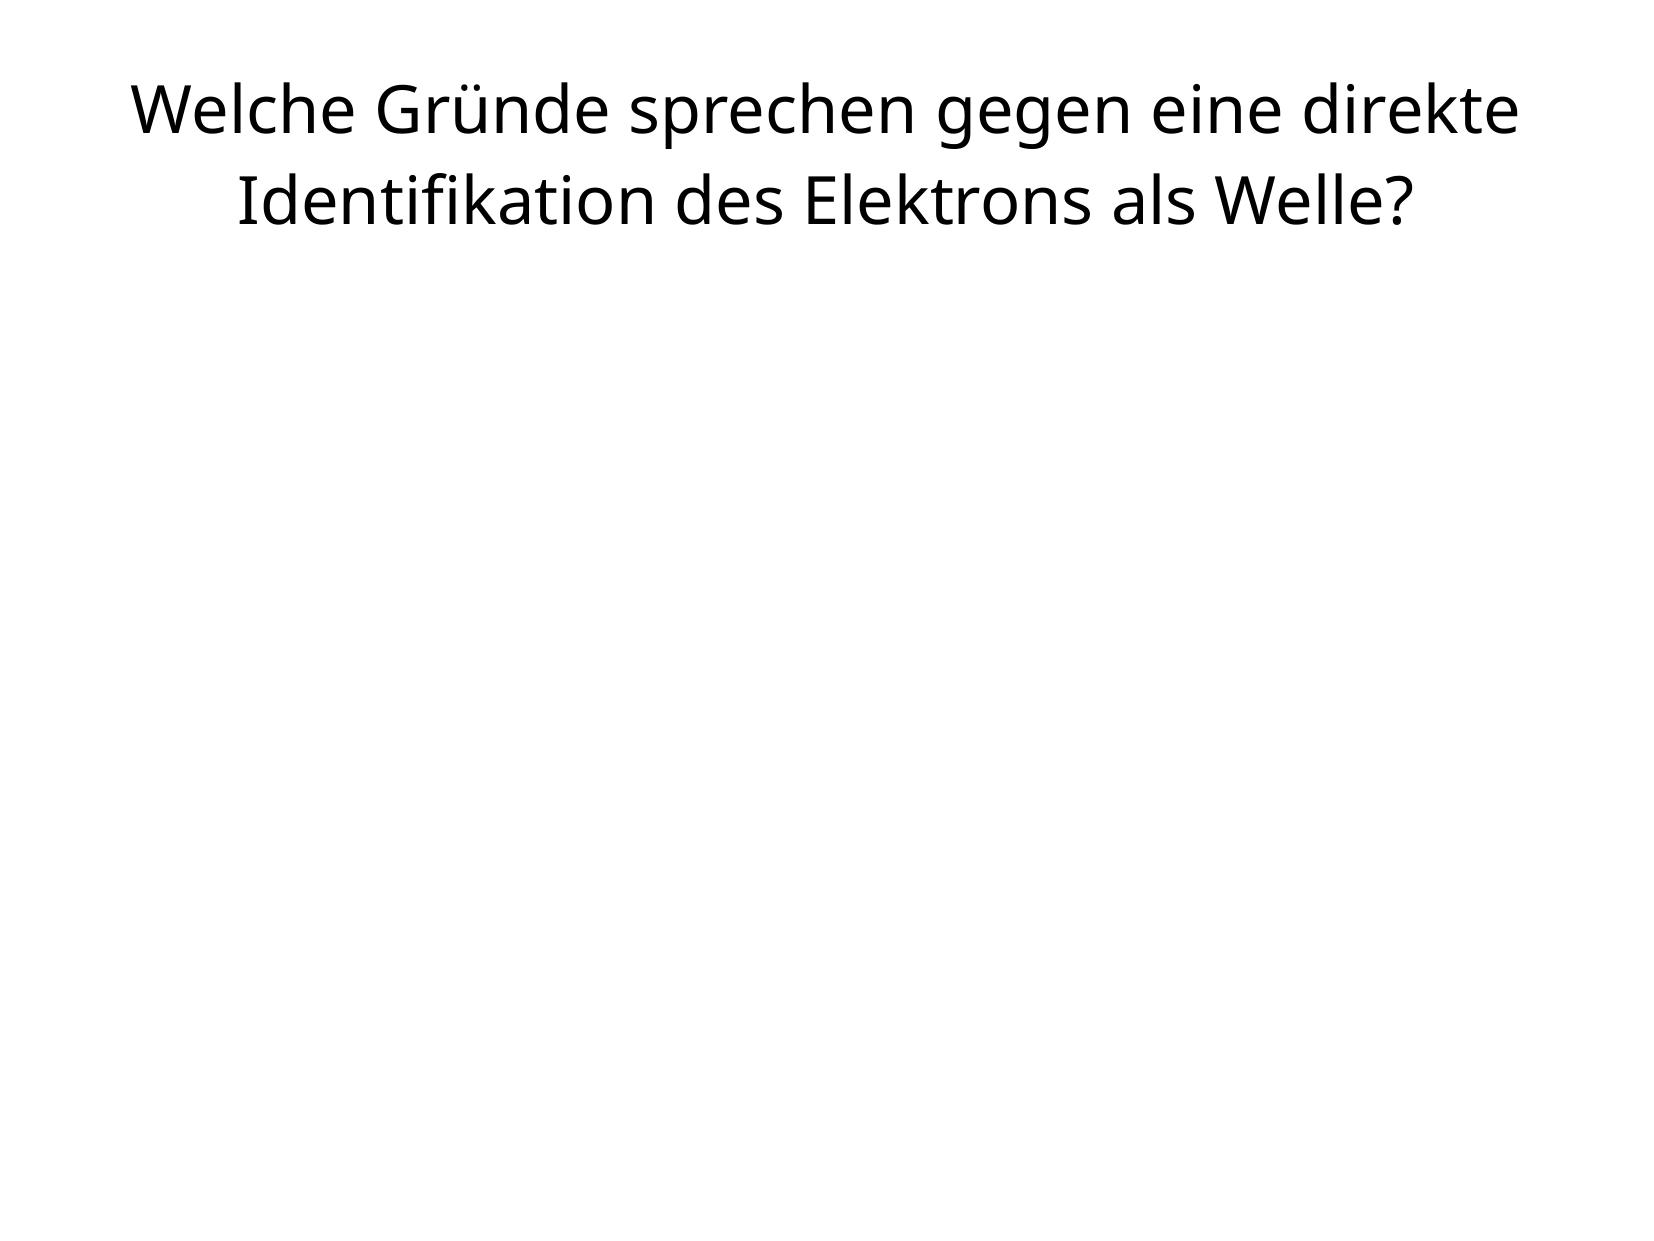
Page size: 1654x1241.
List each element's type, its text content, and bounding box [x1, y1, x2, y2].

title Welche Gründe sprechen gegen eine direkte Identifikation des Elektrons als Welle? [82, 49, 1571, 257]
